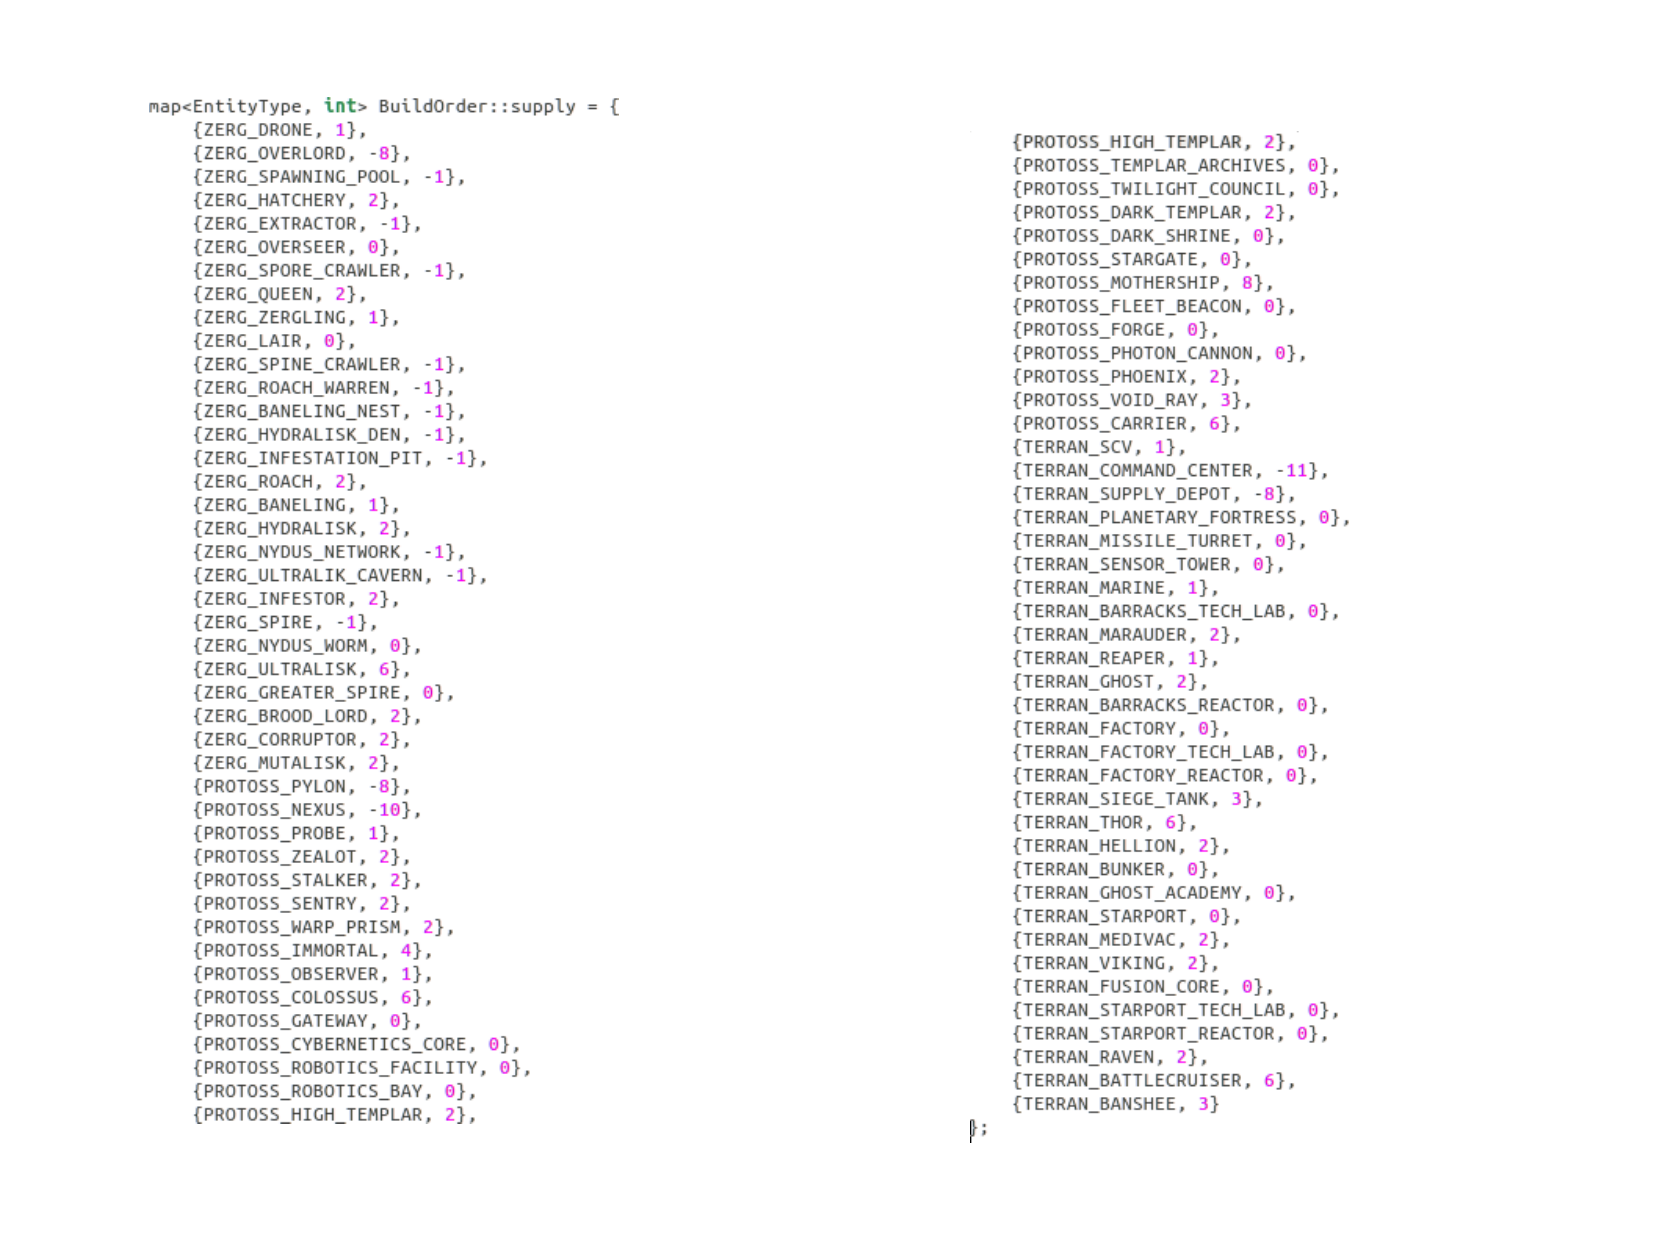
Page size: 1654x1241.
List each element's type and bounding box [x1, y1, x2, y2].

picture [149, 97, 619, 1124]
picture [970, 131, 1504, 1143]
